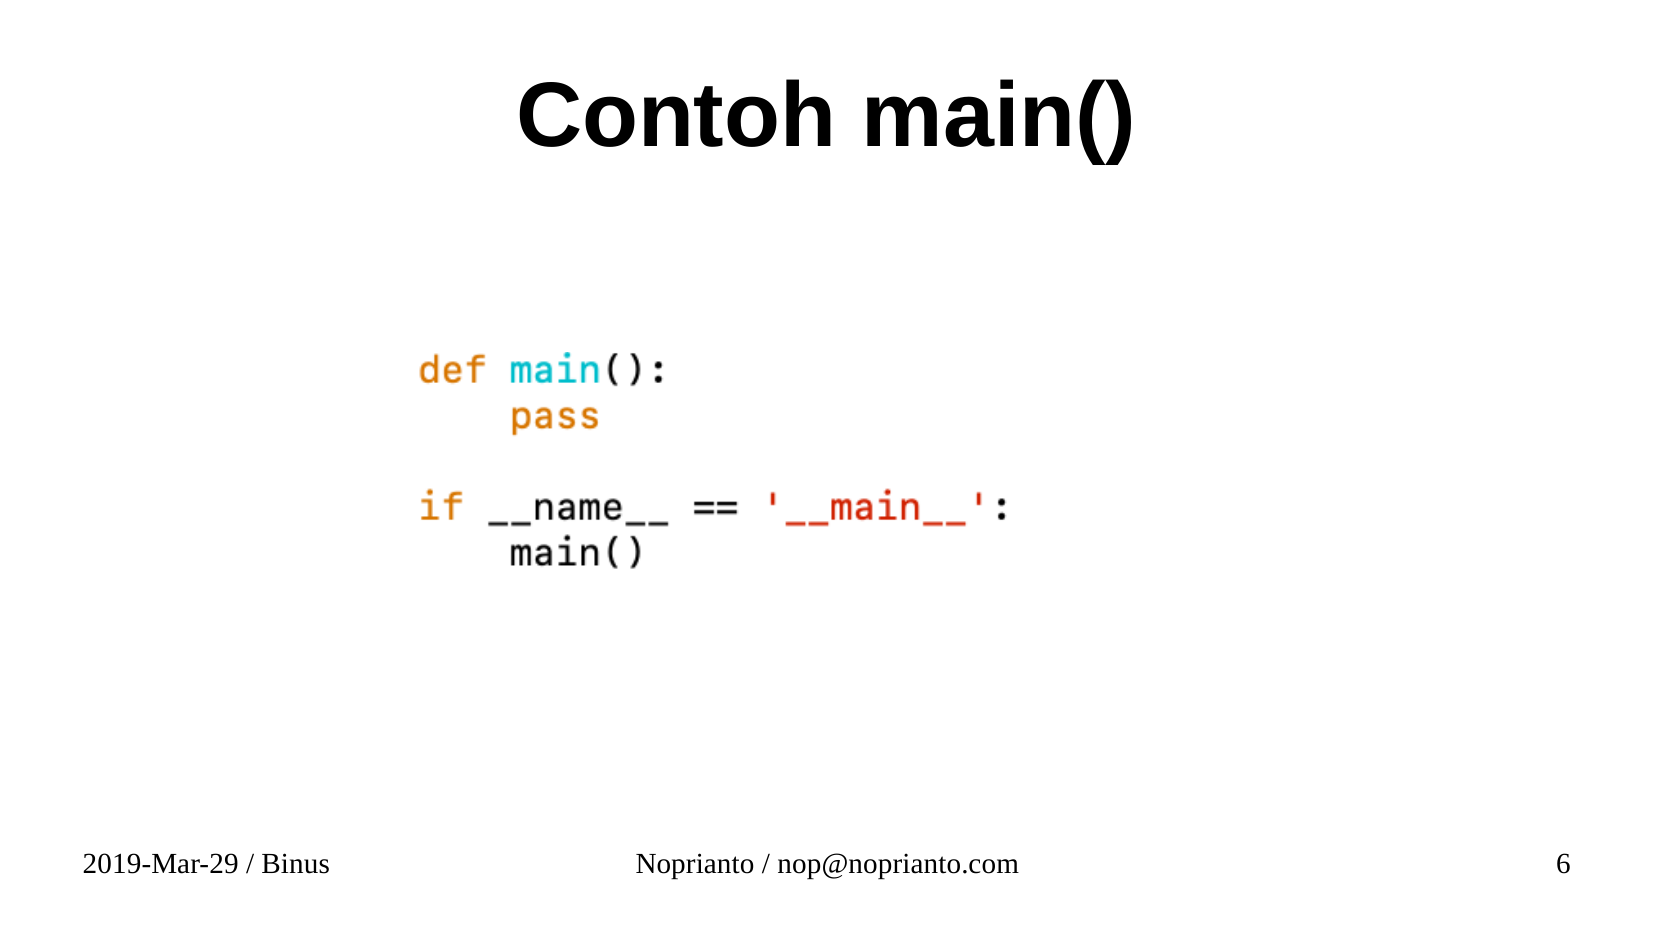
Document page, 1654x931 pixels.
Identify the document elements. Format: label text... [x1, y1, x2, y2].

picture [415, 352, 1126, 601]
title Contoh main() [82, 37, 1571, 193]
